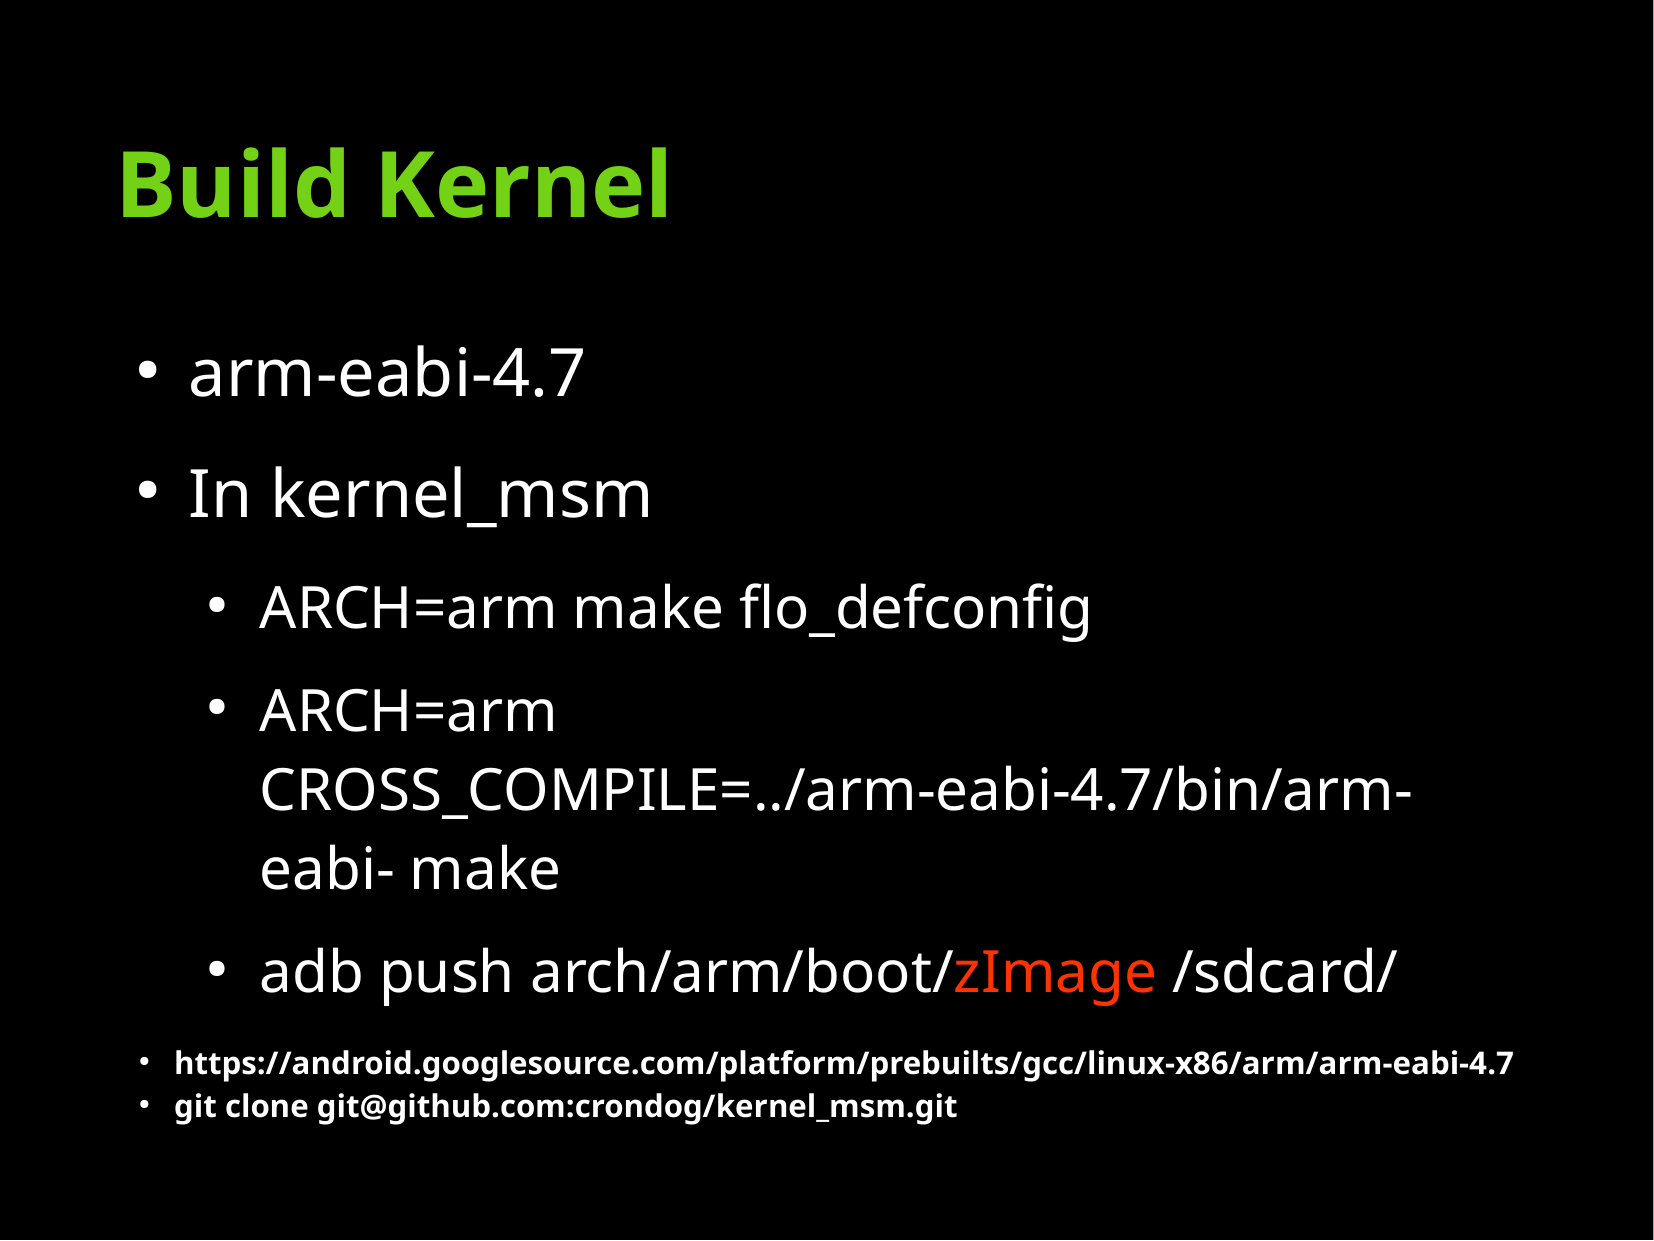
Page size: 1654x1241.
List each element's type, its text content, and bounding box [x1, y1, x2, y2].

title Build Kernel [115, 78, 1539, 287]
list arm-eabi-4.7 In kernel_msm ARCH=arm make flo_defconfig ARCH=arm CROSS_COMPILE=../arm-eabi-4.7/bin/arm-eabi- make adb push arch/arm/boot/zImage /sdcard/ [118, 325, 1536, 1033]
text_box https://android.googlesource.com/platform/prebuilts/gcc/linux-x86/arm/arm-eabi-4.7 git clone git@github.com:crondog/kernel_msm.git [88, 1033, 1565, 1162]
